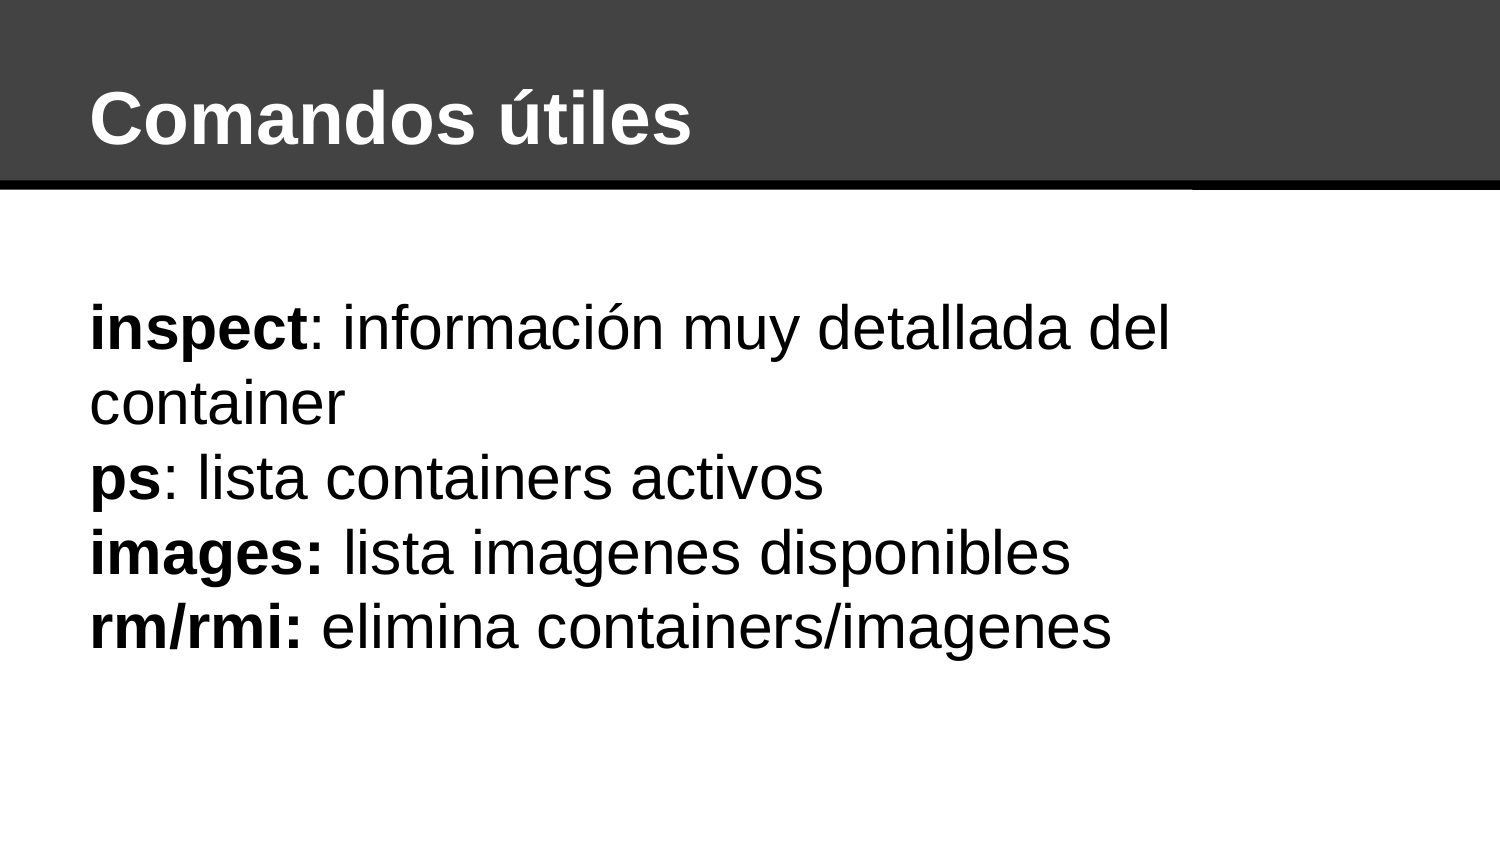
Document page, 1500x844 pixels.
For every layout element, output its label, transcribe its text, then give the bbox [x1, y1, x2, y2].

text_box Comandos útiles [75, 33, 1425, 175]
text_box inspect: información muy detallada del container ps: lista containers activos images: lista imagenes disponibles rm/rmi: elimina containers/imagenes [75, 196, 1425, 808]
